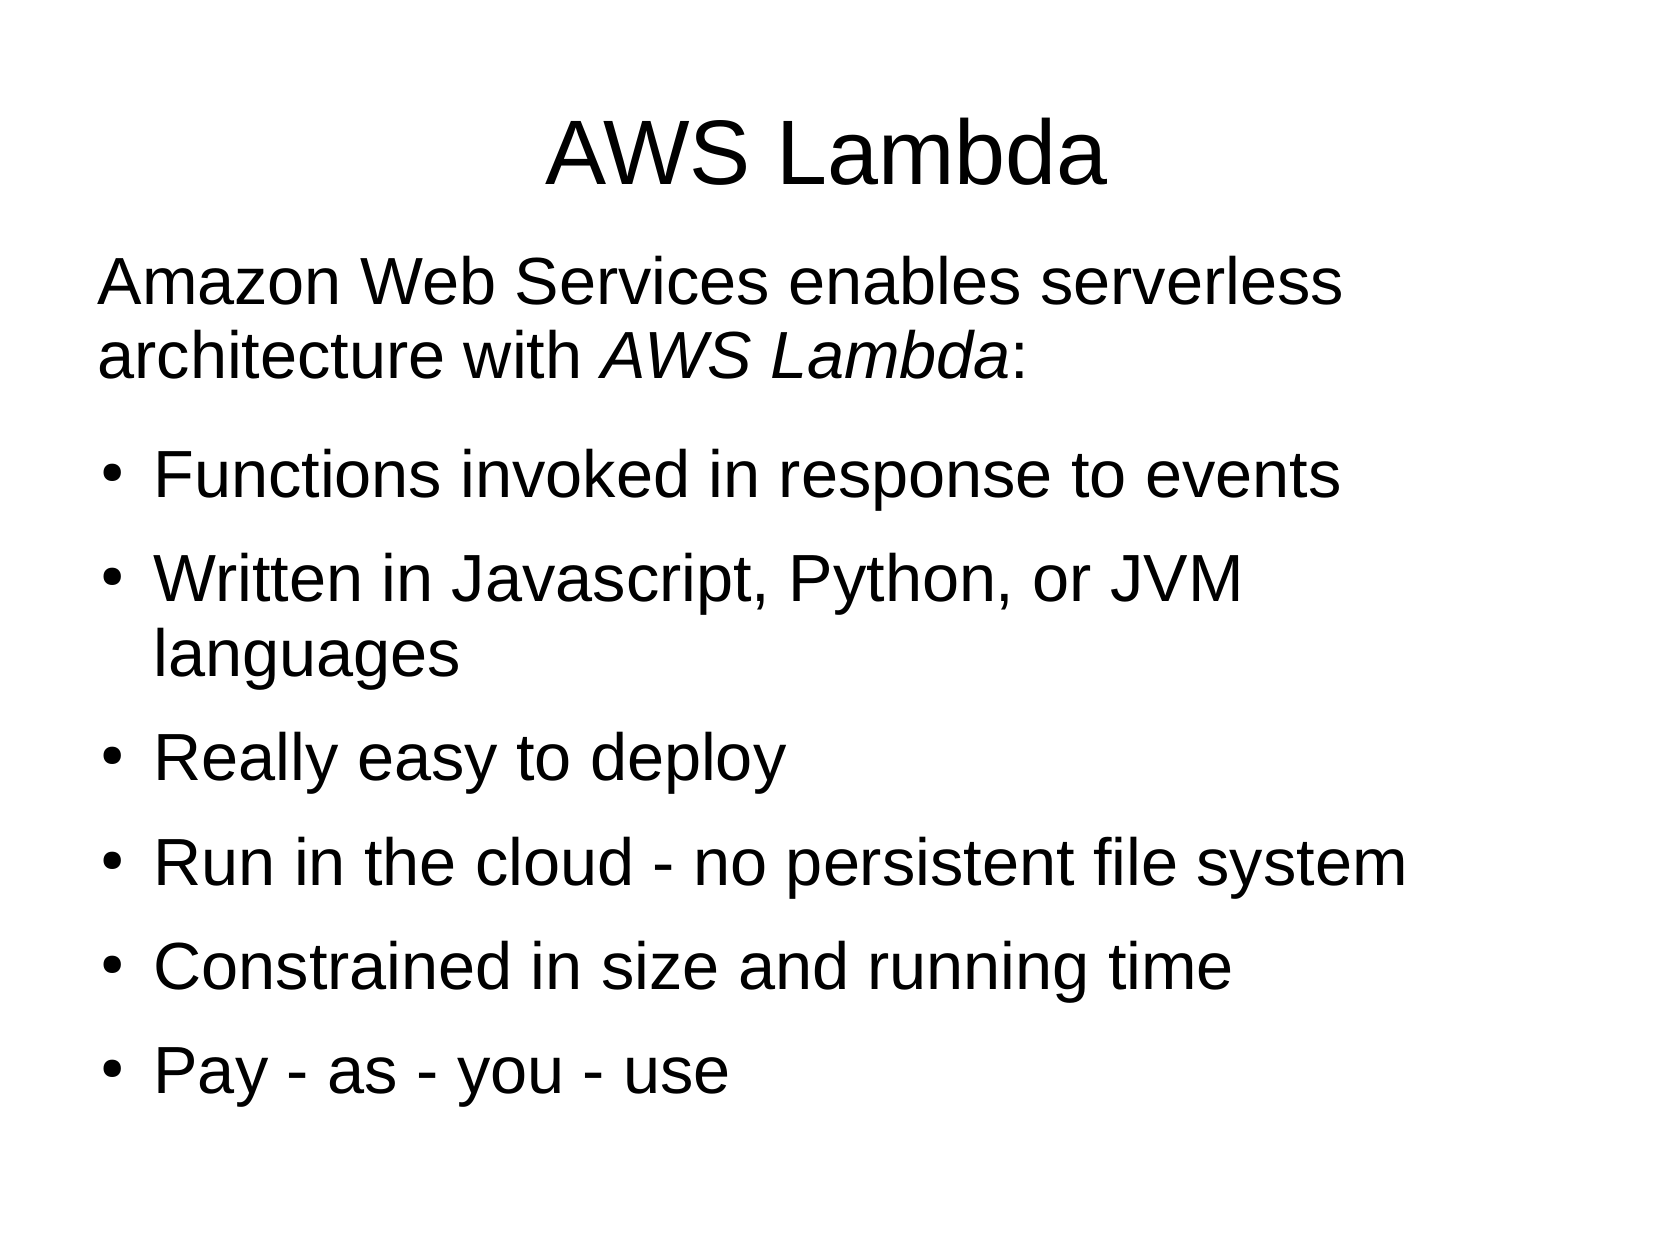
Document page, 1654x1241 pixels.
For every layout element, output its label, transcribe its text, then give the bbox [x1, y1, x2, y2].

list Functions invoked in response to events Written in Javascript, Python, or JVM languages Really easy to deploy Run in the cloud - no persistent file system Constrained in size and running time Pay - as - you - use [82, 437, 1571, 1111]
title AWS Lambda [82, 49, 1571, 236]
text_box Amazon Web Services enables serverless architecture with AWS Lambda: [82, 236, 1595, 401]
